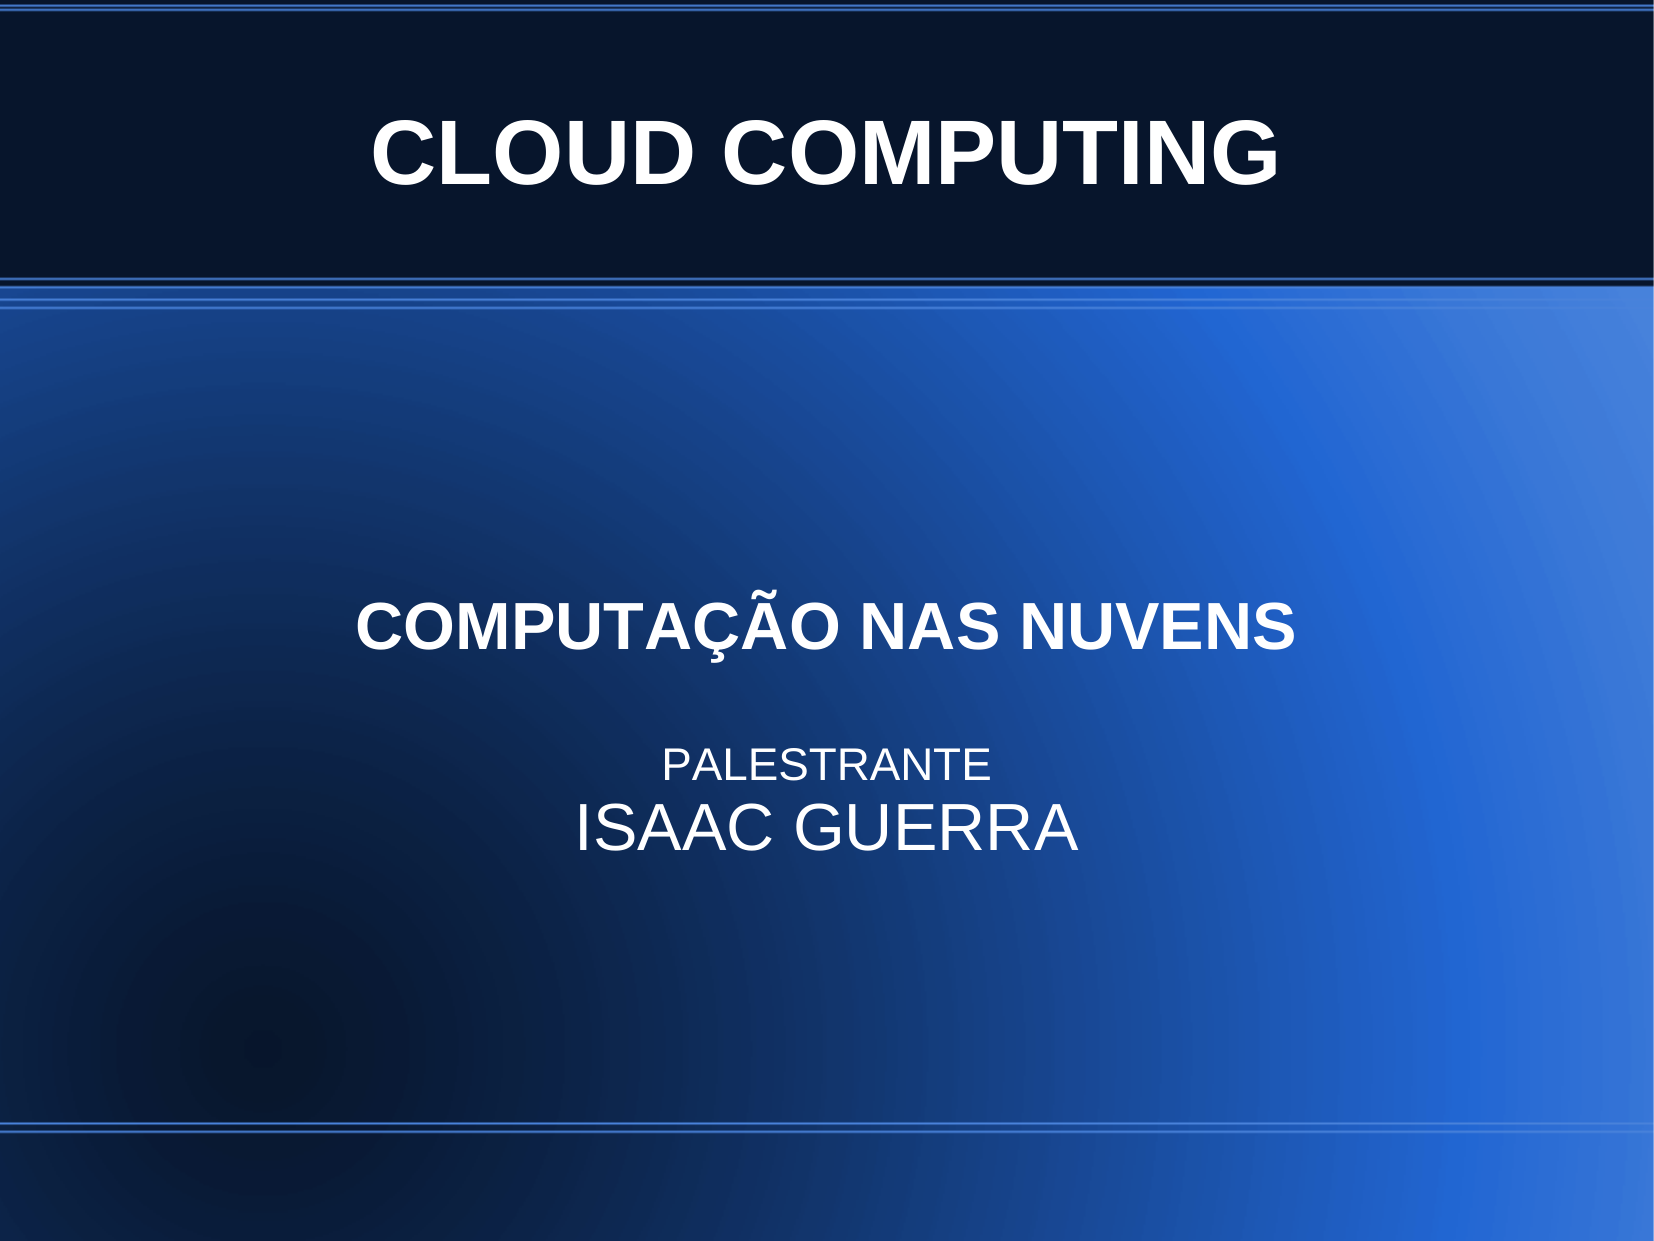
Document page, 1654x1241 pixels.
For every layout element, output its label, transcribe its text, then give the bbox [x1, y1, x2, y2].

subtitle COMPUTAÇÃO NAS NUVENS PALESTRANTE ISAAC GUERRA [82, 362, 1571, 1167]
picture [0, 0, 1654, 1241]
title CLOUD COMPUTING [82, 56, 1571, 250]
